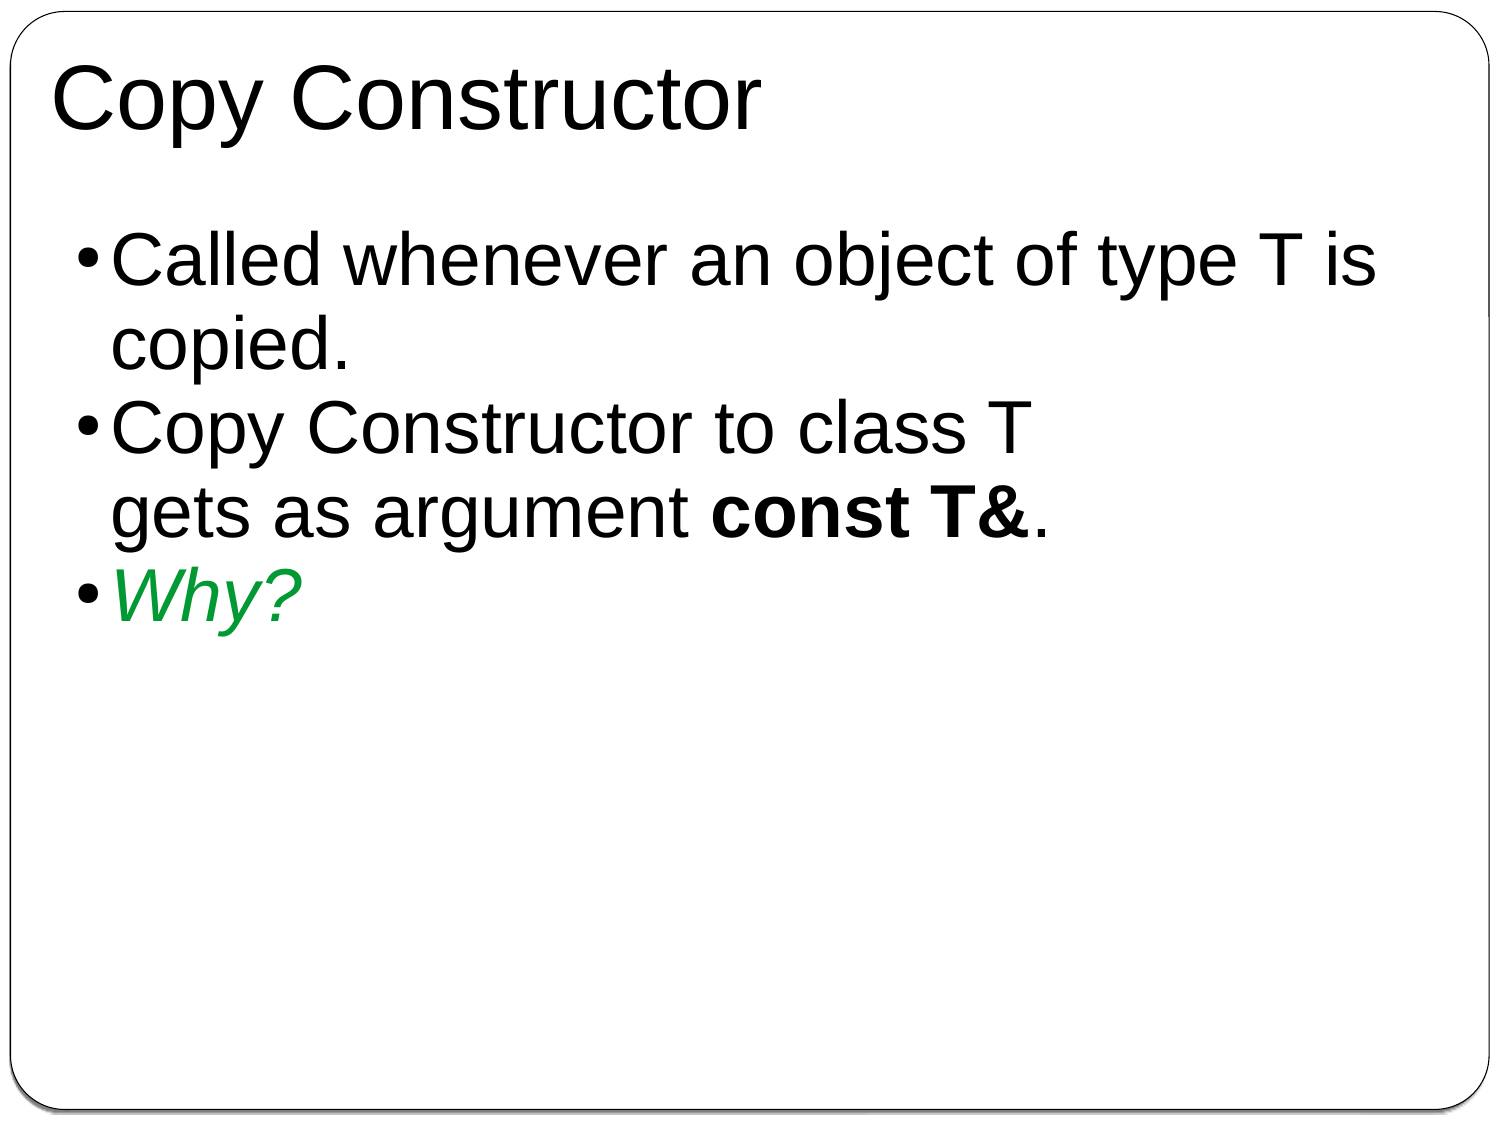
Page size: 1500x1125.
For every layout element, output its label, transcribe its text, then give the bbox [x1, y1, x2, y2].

title Copy Constructor [50, 45, 1450, 150]
text_box Called whenever an object of type T is copied. Copy Constructor to class T gets as argument const T&. Why? [60, 210, 1441, 645]
